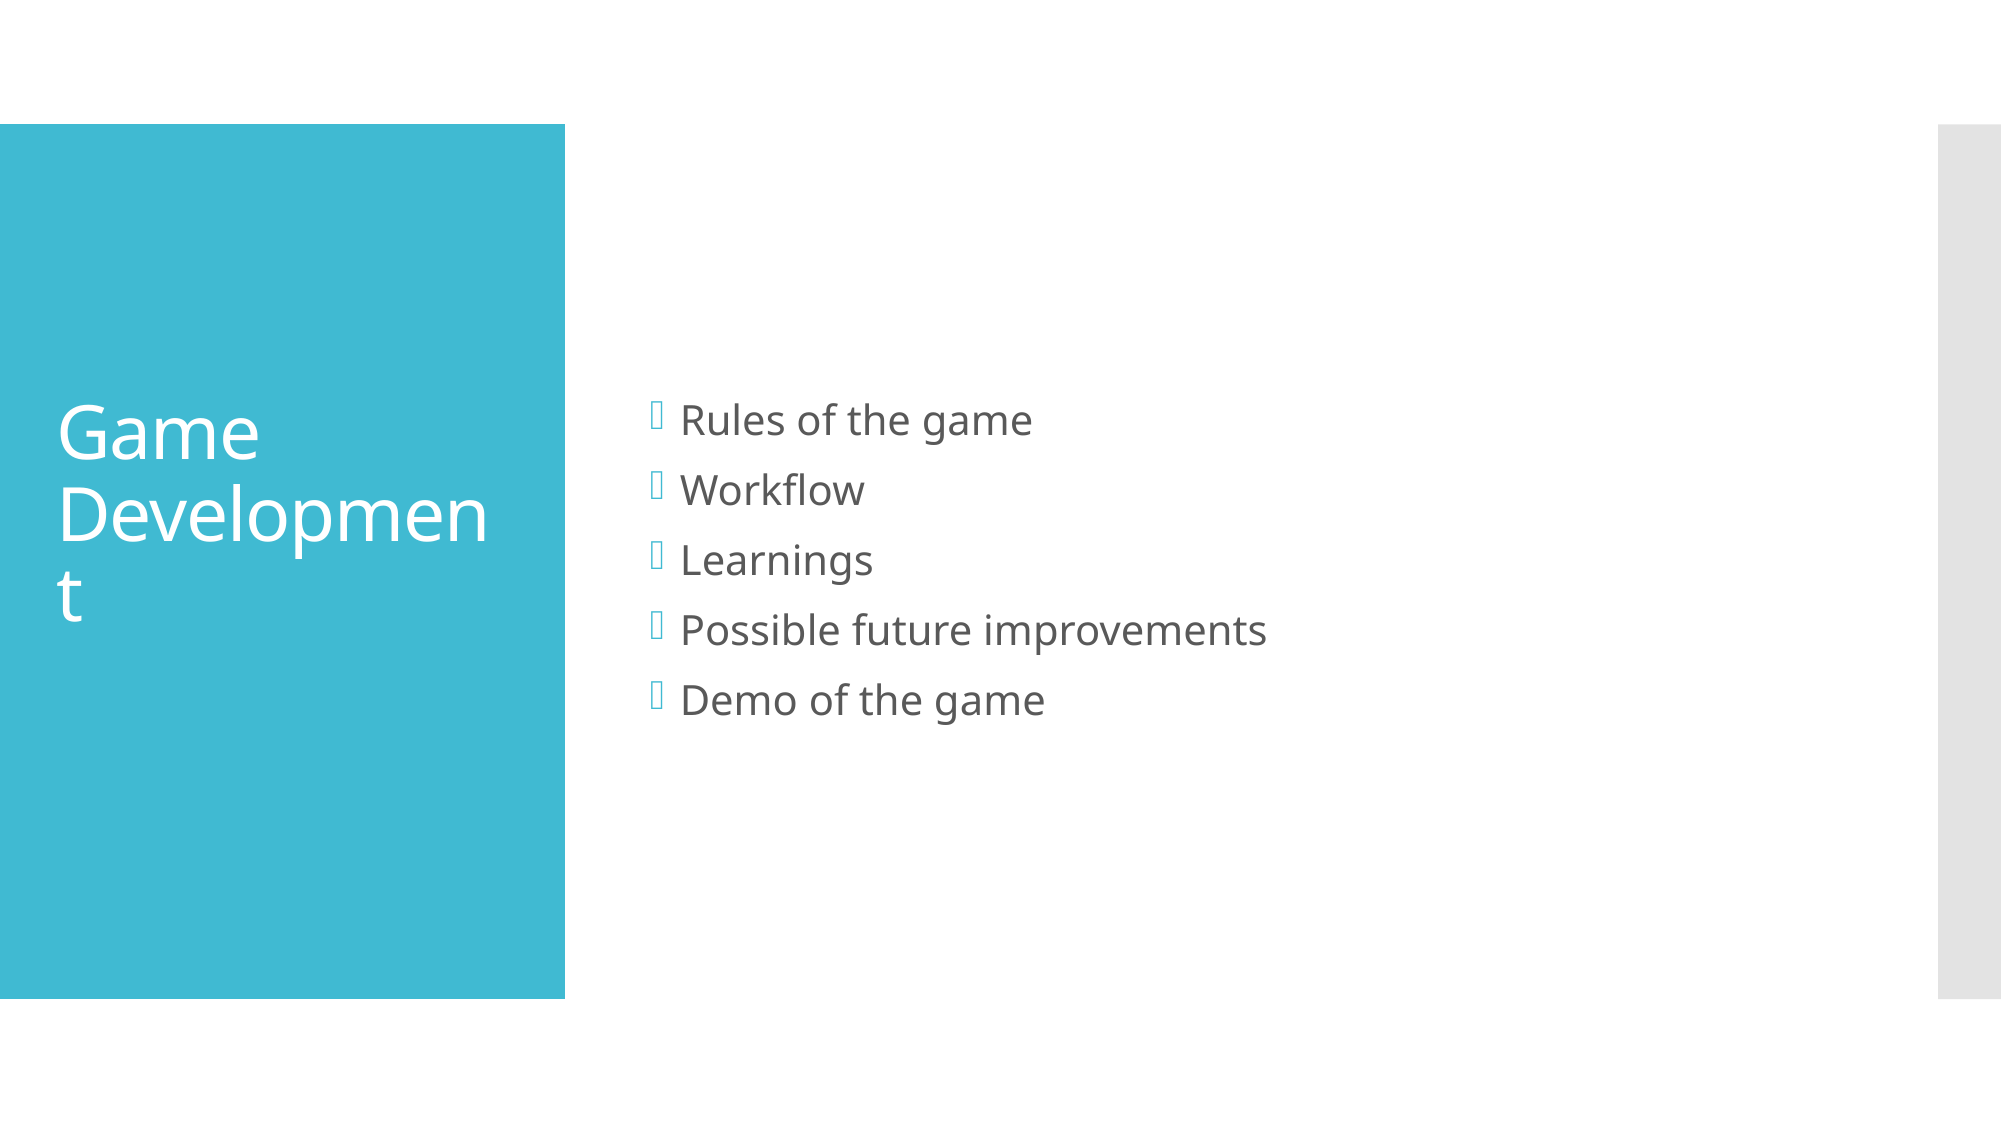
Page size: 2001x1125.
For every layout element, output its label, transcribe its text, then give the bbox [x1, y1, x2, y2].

title Game Development [41, 184, 526, 940]
list Rules of the game Workflow Learnings Possible future improvements Demo of the game [634, 141, 1835, 982]
